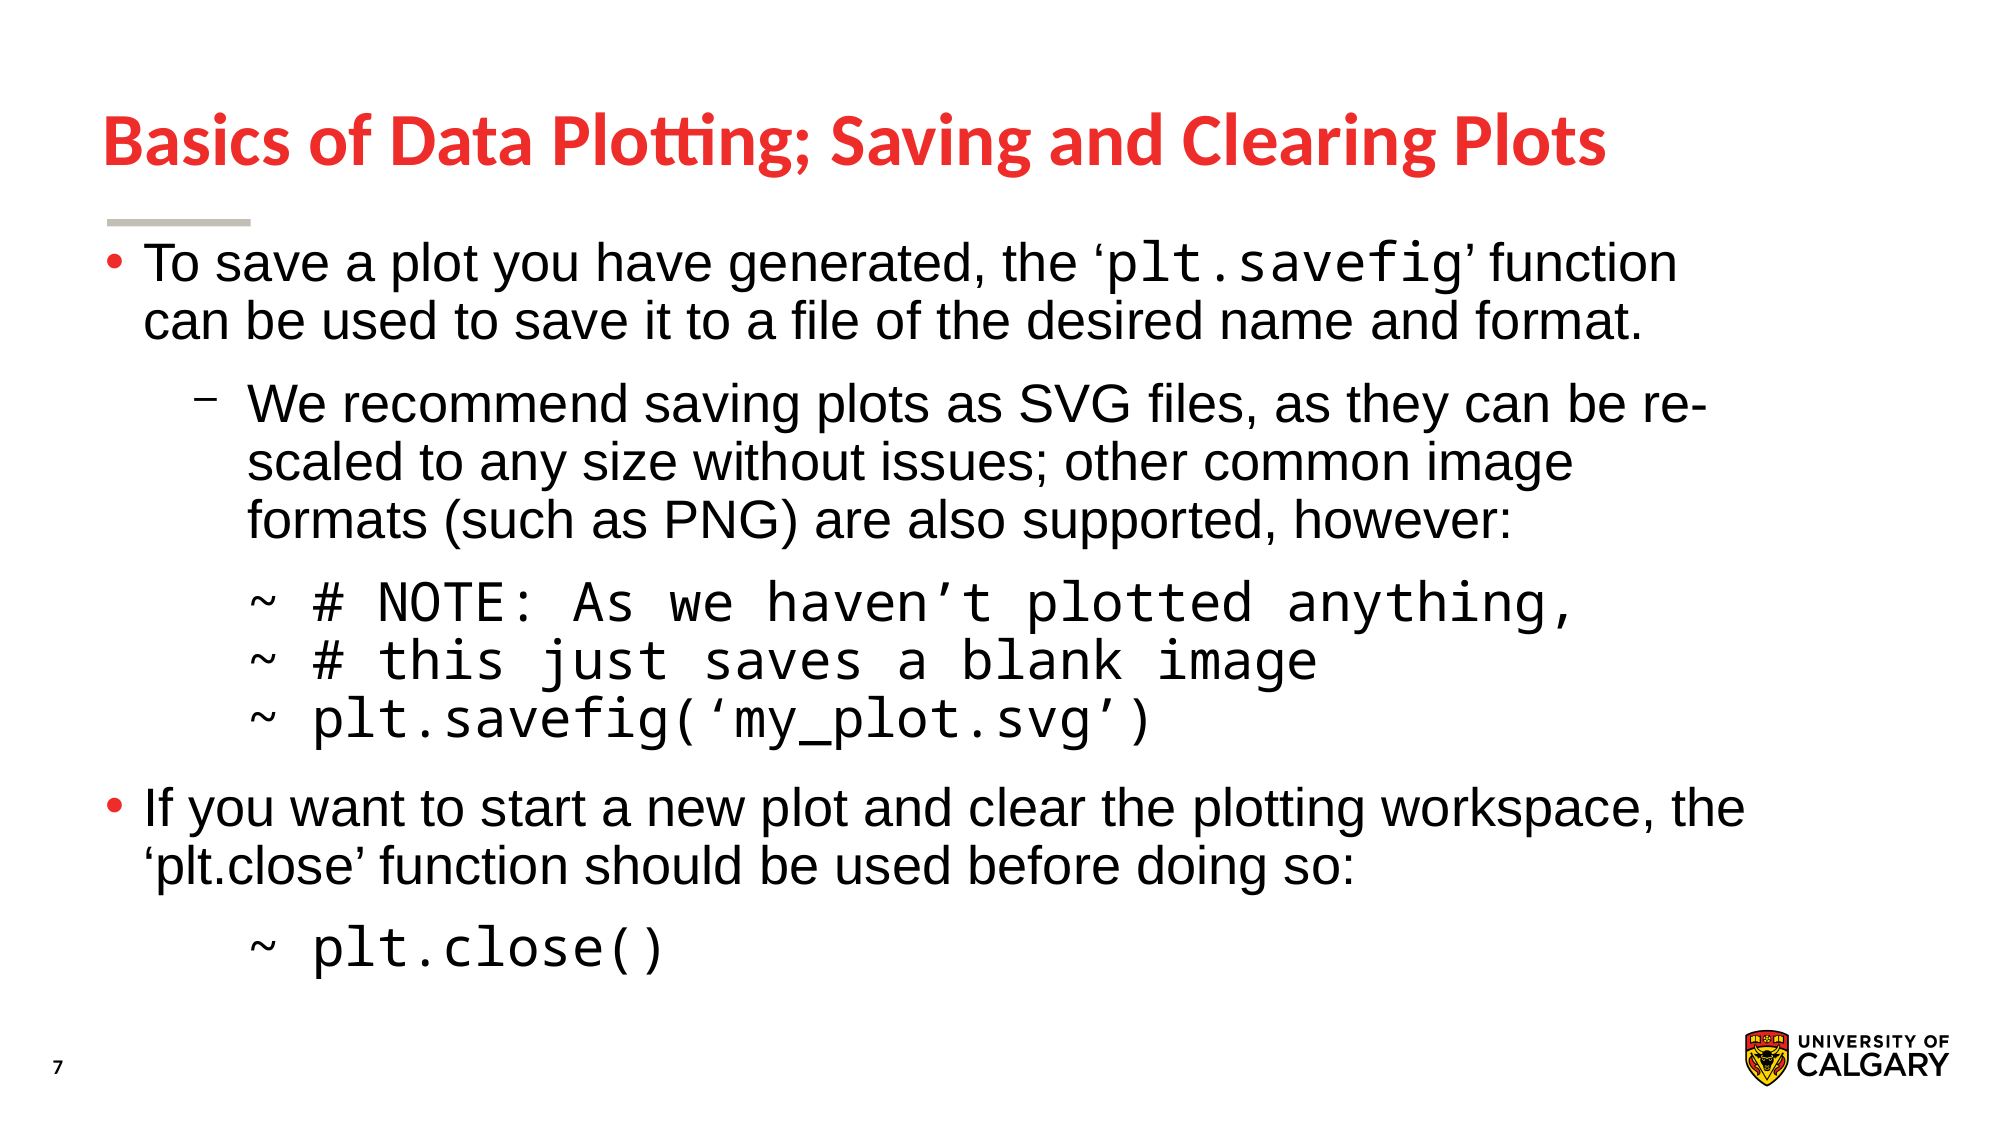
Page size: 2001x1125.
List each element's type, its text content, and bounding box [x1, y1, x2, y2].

list To save a plot you have generated, the ‘plt.savefig’ function can be used to save it to a file of the desired name and format. We recommend saving plots as SVG files, as they can be re-scaled to any size without issues; other common image formats (such as PNG) are also supported, however: ~ # NOTE: As we haven’t plotted anything, ~ # this just saves a blank image ~ plt.savefig(‘my_plot.svg’) If you want to start a new plot and clear the plotting workspace, the ‘plt.close’ function should be used before doing so: ~ plt.close() [91, 227, 1774, 941]
picture [1722, 1012, 1972, 1099]
title Basics of Data Plotting; Saving and Clearing Plots [87, 60, 1774, 222]
